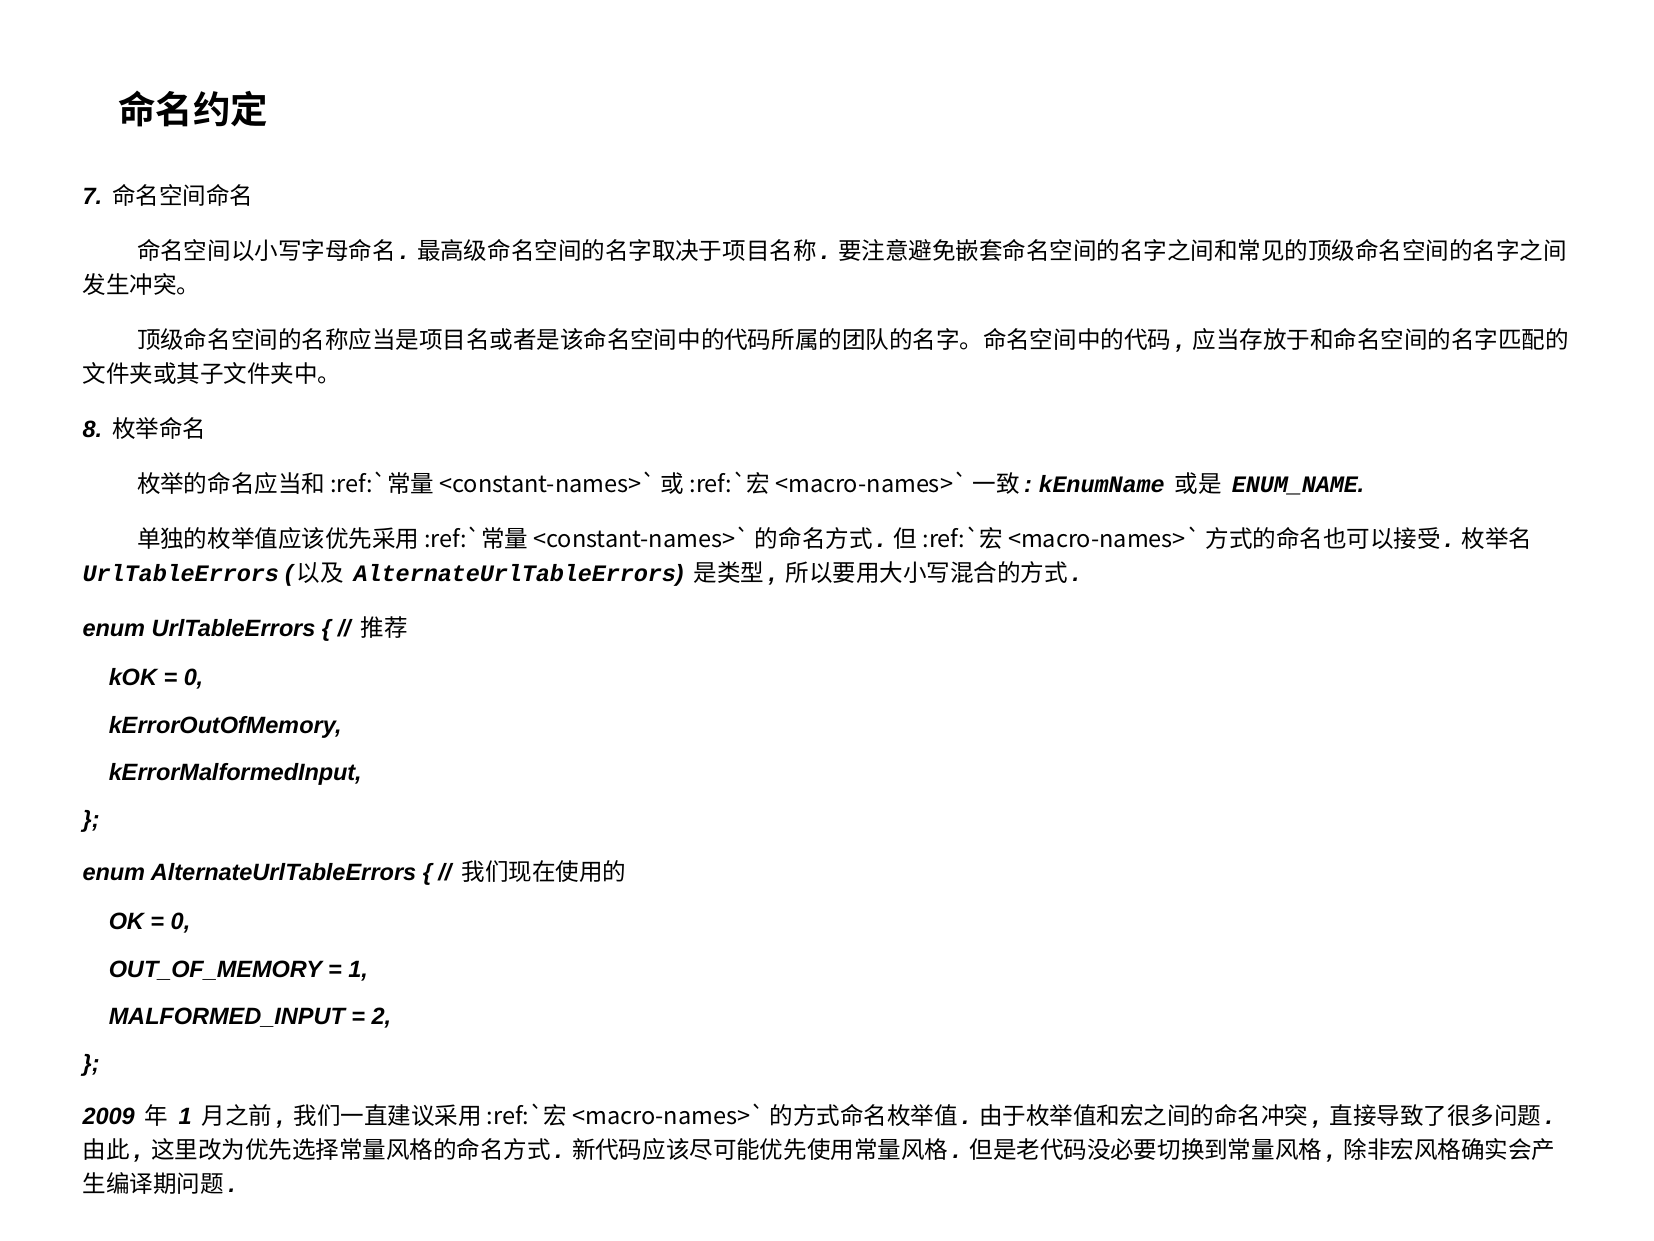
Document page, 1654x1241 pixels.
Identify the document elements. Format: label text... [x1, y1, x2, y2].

title 命名约定 [82, 49, 485, 166]
list 7. 命名空间命名 命名空间以小写字母命名. 最高级命名空间的名字取决于项目名称. 要注意避免嵌套命名空间的名字之间和常见的顶级命名空间的名字之间发生冲突。 顶级命名空间的名称应当是项目名或者是该命名空间中的代码所属的团队的名字。命名空间中的代码, 应当存放于和命名空间的名字匹配的文件夹或其子文件夹中。 8. 枚举命名 枚举的命名应当和 :ref:`常量 <constant-names>` 或 :ref:`宏 <macro-names>` 一致: kEnumName 或是 ENUM_NAME. 单独的枚举值应该优先采用 :ref:`常量 <constant-names>` 的命名方式. 但 :ref:`宏 <macro-names>` 方式的命名也可以接受. 枚举名 UrlTableErrors (以及 AlternateUrlTableErrors) 是类型, 所以要用大小写混合的方式. enum UrlTableErrors { // 推荐 kOK = 0, kErrorOutOfMemory, kErrorMalformedInput, }; enum AlternateUrlTableErrors { // 我们现在使用的 OK = 0, OUT_OF_MEMORY = 1, MALFORMED_INPUT = 2, }; 2009 年 1 月之前, 我们一直建议采用 :ref:`宏 <macro-names>` 的方式命名枚举值. 由于枚举值和宏之间的命名冲突, 直接导致了很多问题. 由此, 这里改为优先选择常量风格的命名方式. 新代码应该尽可能优先使用常量风格. 但是老代码没必要切换到常量风格, 除非宏风格确实会产生编译期问题. [82, 177, 1571, 1205]
